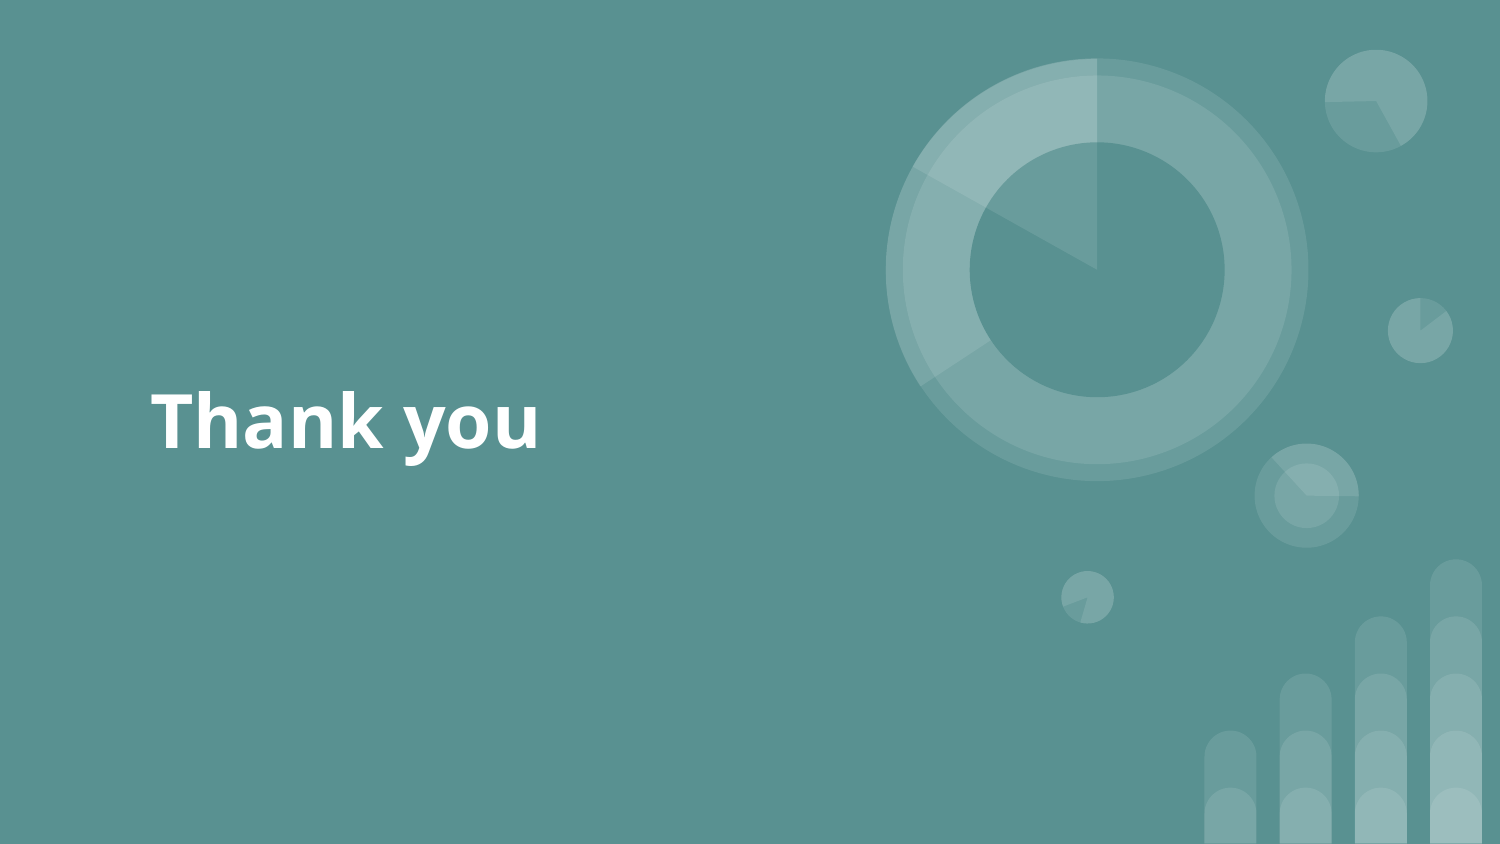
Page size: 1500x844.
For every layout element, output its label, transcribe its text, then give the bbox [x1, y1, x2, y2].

title Thank you [135, 264, 834, 572]
